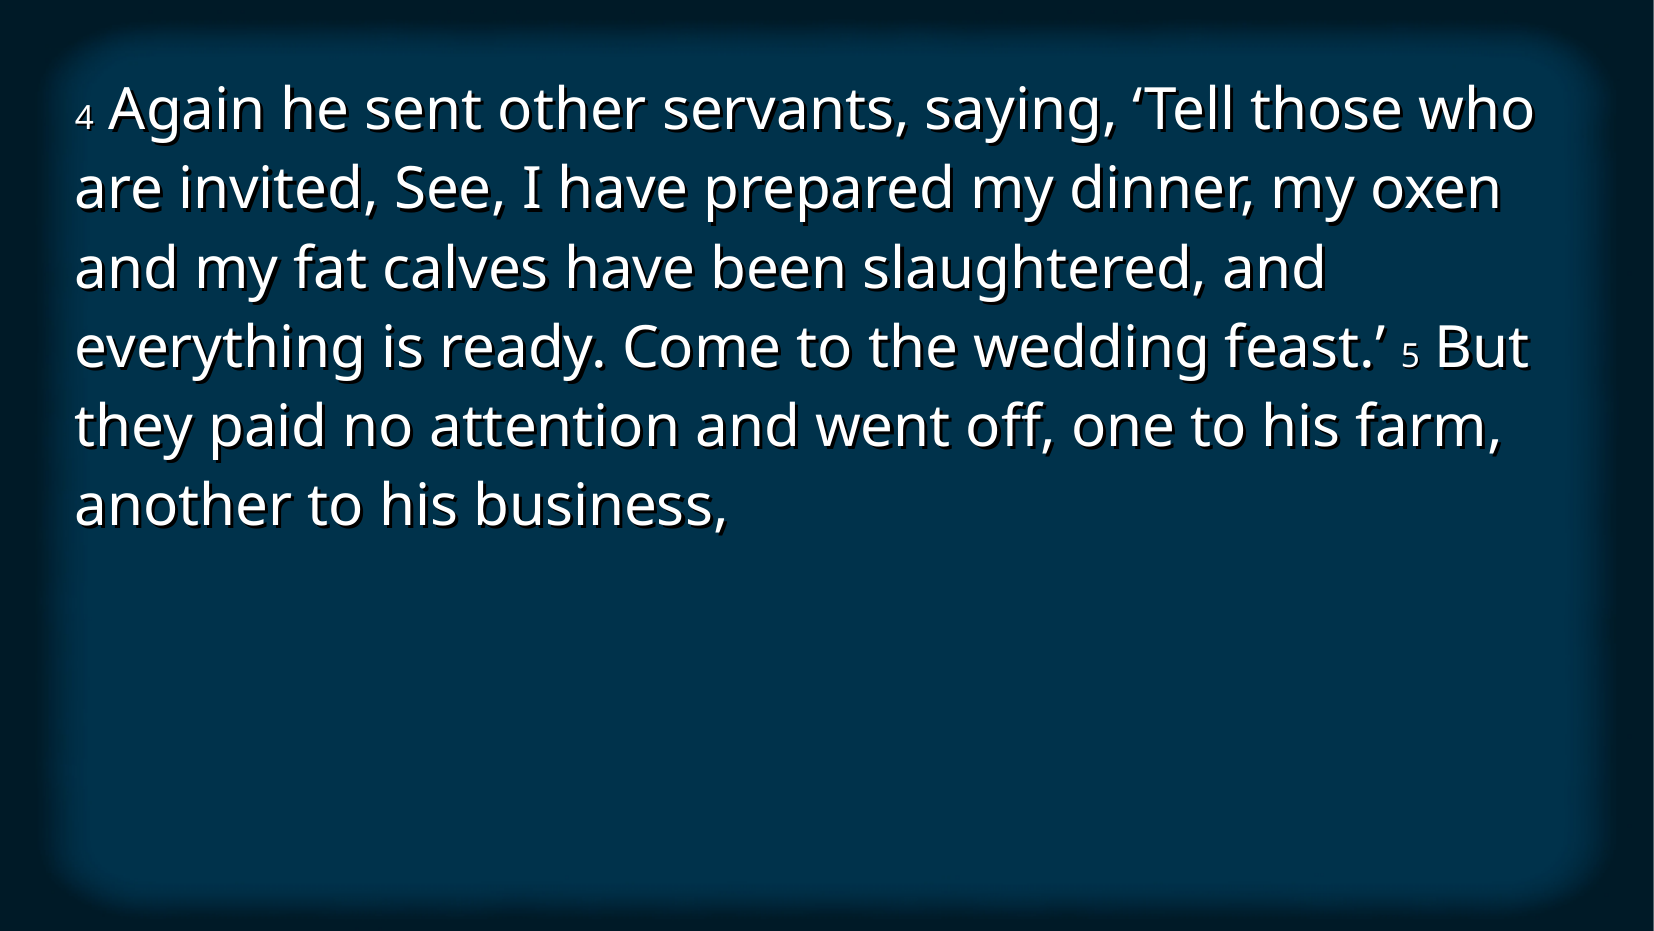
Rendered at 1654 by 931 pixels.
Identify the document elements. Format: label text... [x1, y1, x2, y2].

picture [0, 0, 1654, 931]
text_box 4 Again he sent other servants, saying, ‘Tell those who are invited, See, I have prepared my dinner, my oxen and my fat calves have been slaughtered, and everything is ready. Come to the wedding feast.’ 5 But they paid no attention and went off, one to his farm, another to his business, [60, 60, 1591, 489]
